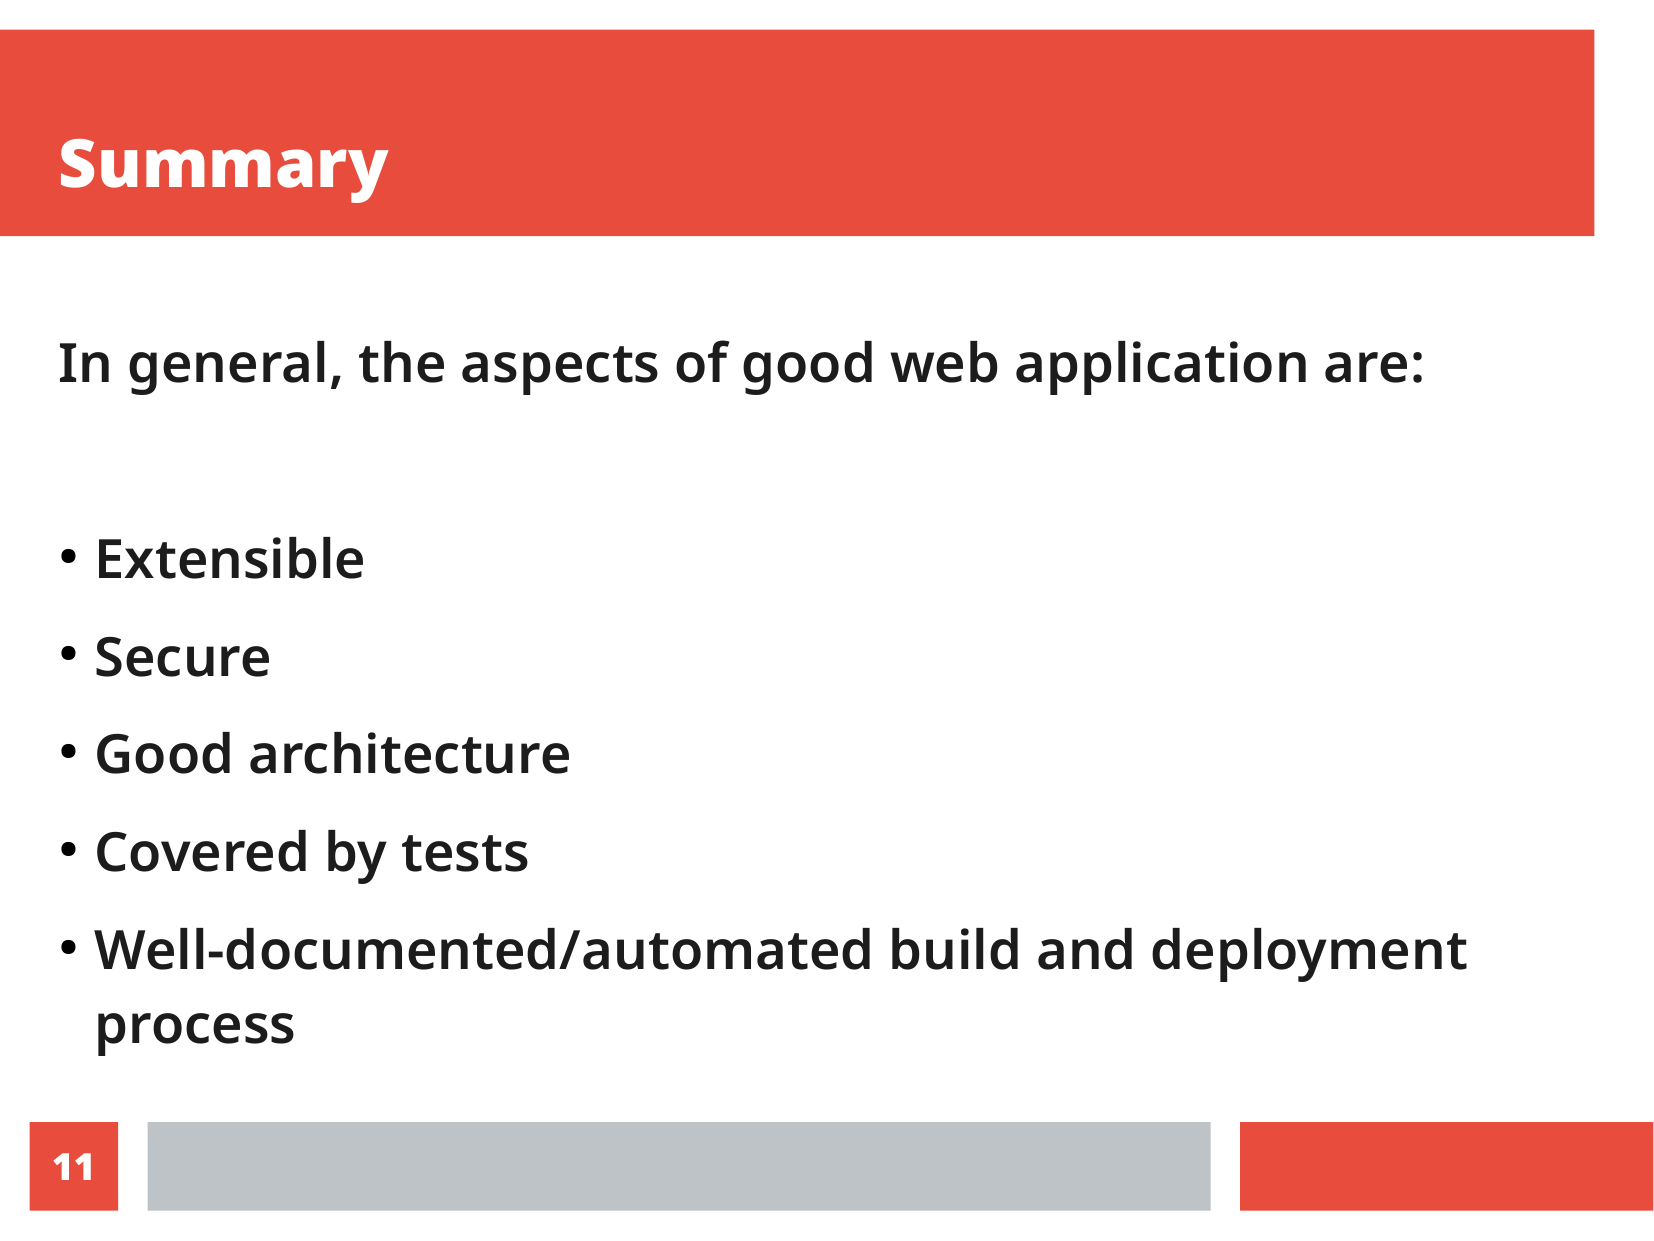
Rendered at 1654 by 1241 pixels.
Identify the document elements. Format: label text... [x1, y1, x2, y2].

list In general, the aspects of good web application are: Extensible Secure Good architecture Covered by tests Well-documented/automated build and deployment process [59, 324, 1565, 1093]
title Summary [59, 59, 1595, 207]
